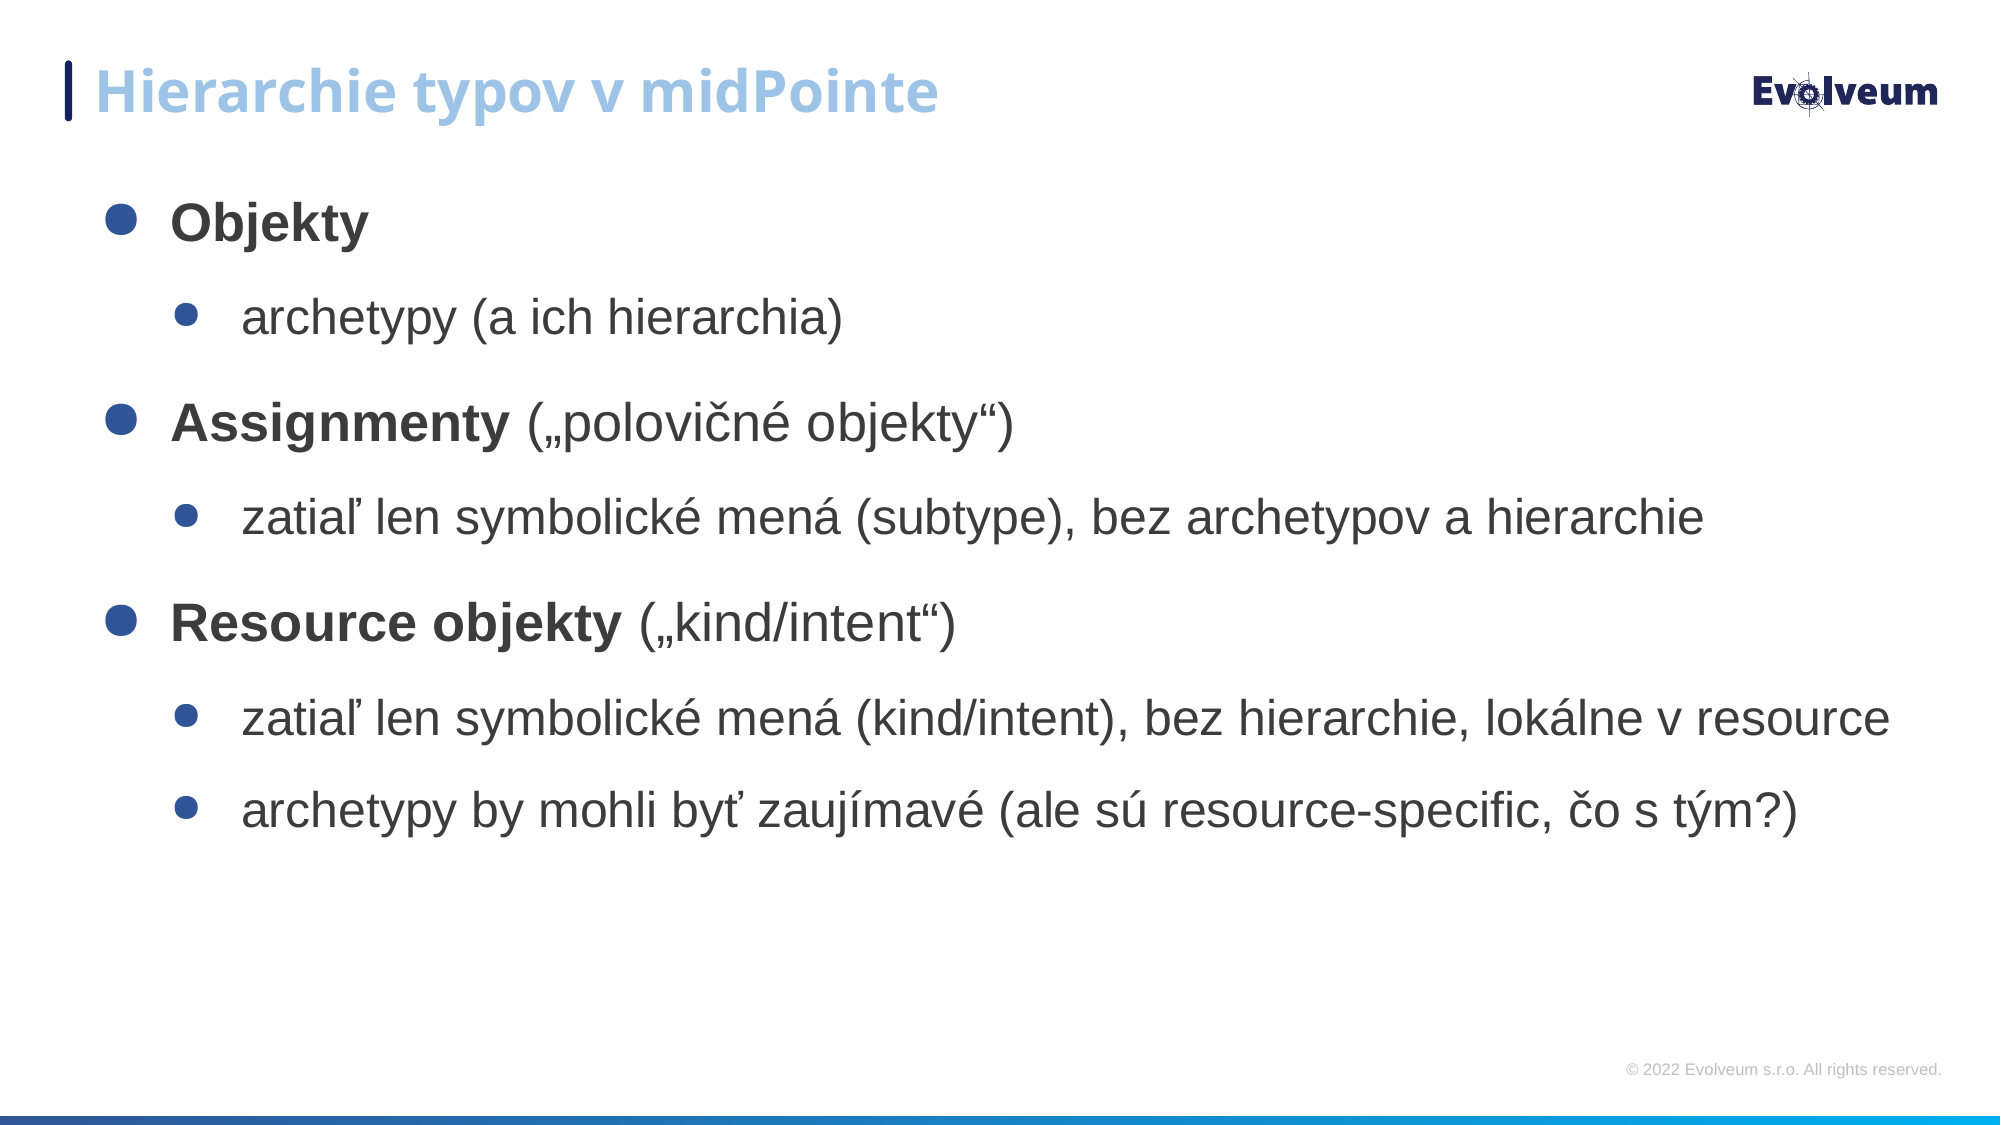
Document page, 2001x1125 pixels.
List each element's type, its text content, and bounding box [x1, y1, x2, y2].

list Objekty archetypy (a ich hierarchia) Assignmenty („polovičné objekty“) zatiaľ len symbolické mená (subtype), bez archetypov a hierarchie Resource objekty („kind/intent“) zatiaľ len symbolické mená (kind/intent), bez hierarchie, lokálne v resource archetypy by mohli byť zaujímavé (ale sú resource-specific, čo s tým?) [84, 183, 1916, 1004]
title Hierarchie typov v midPointe [94, 47, 1687, 133]
